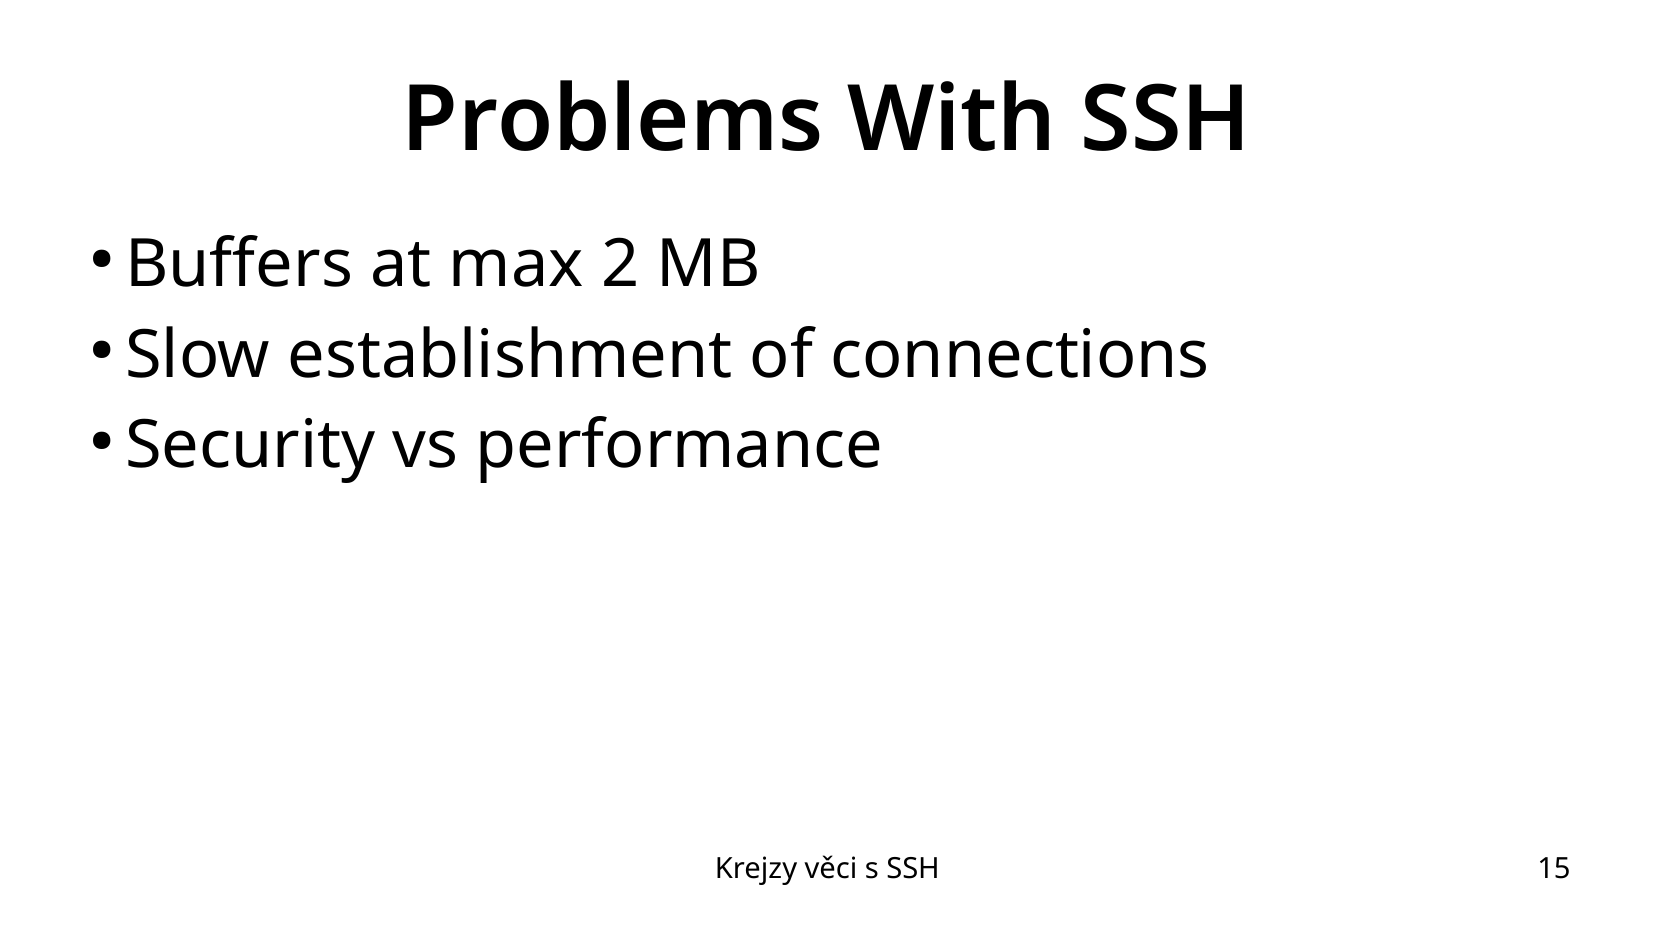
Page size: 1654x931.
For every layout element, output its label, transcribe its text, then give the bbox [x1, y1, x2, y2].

text_box Buffers at max 2 MB Slow establishment of connections Security vs performance [75, 207, 1576, 508]
title Problems With SSH [82, 37, 1571, 193]
